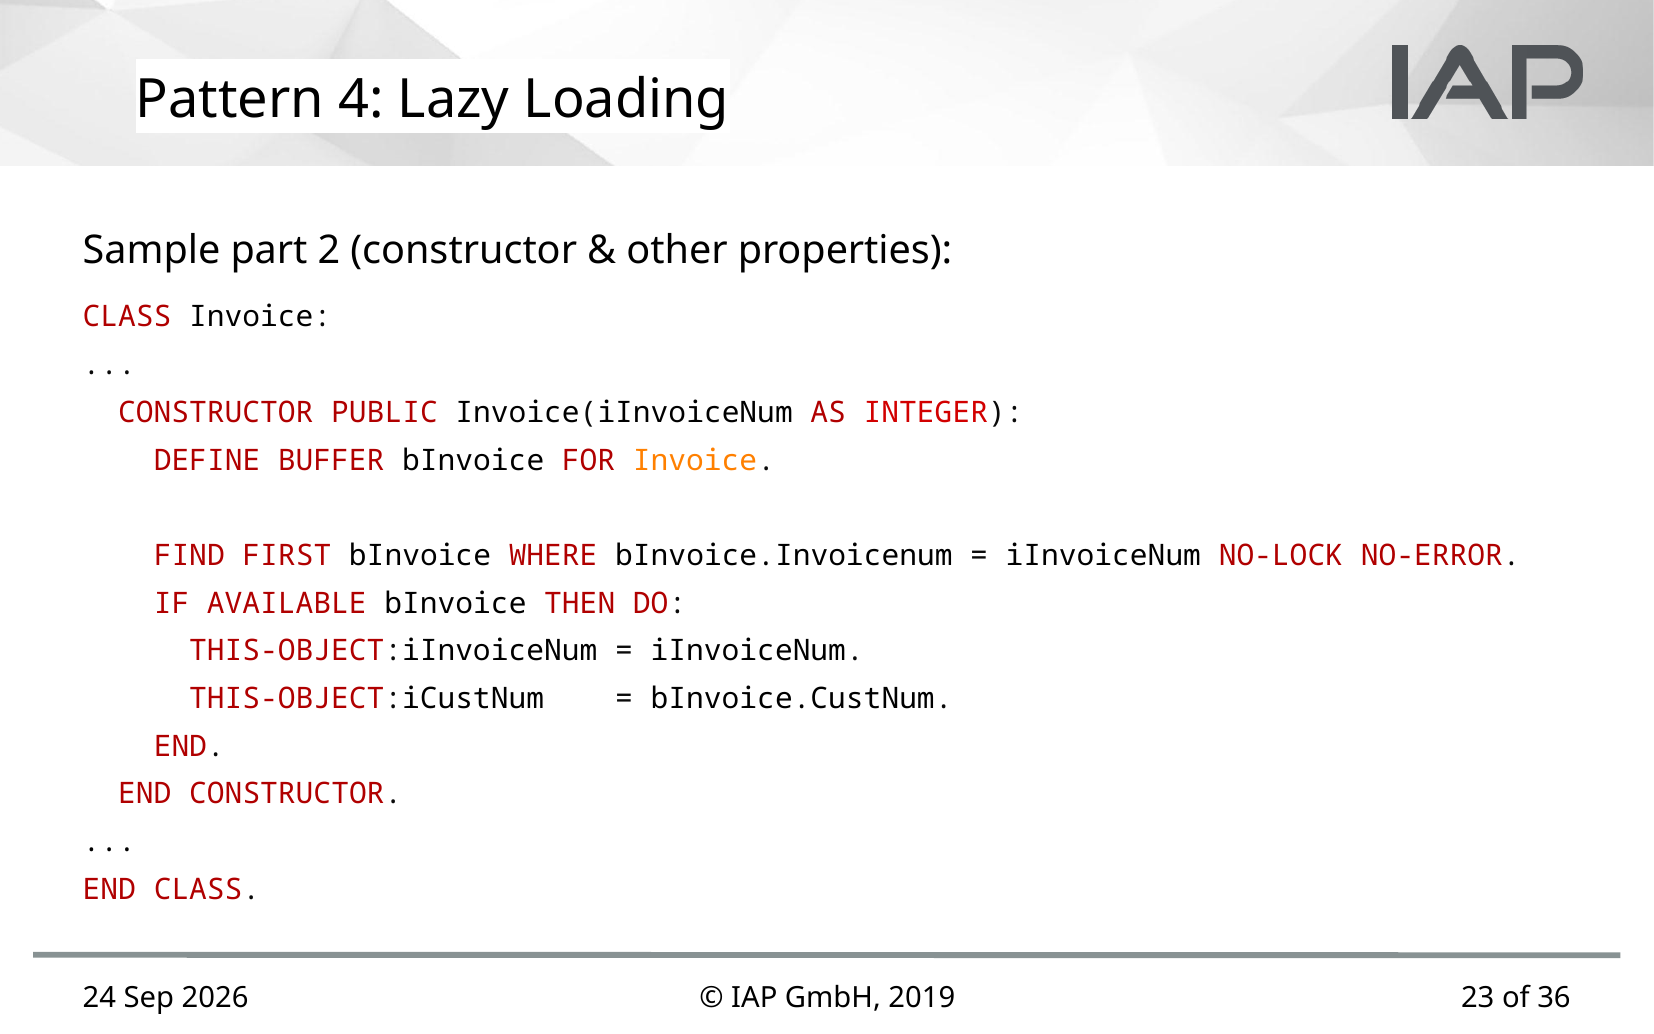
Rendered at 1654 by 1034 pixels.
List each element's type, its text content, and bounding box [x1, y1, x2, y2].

list CLASS Invoice: ... CONSTRUCTOR PUBLIC Invoice(iInvoiceNum AS INTEGER): DEFINE BUFFER bInvoice FOR Invoice. FIND FIRST bInvoice WHERE bInvoice.Invoicenum = iInvoiceNum NO-LOCK NO-ERROR. IF AVAILABLE bInvoice THEN DO: THIS-OBJECT:iInvoiceNum = iInvoiceNum. THIS-OBJECT:iCustNum = bInvoice.CustNum. END. END CONSTRUCTOR. ... END CLASS. [82, 295, 1571, 915]
picture [0, 0, 1654, 166]
list Sample part 2 (constructor & other properties): [82, 221, 1571, 295]
title Pattern 4: Lazy Loading [135, 41, 1264, 152]
